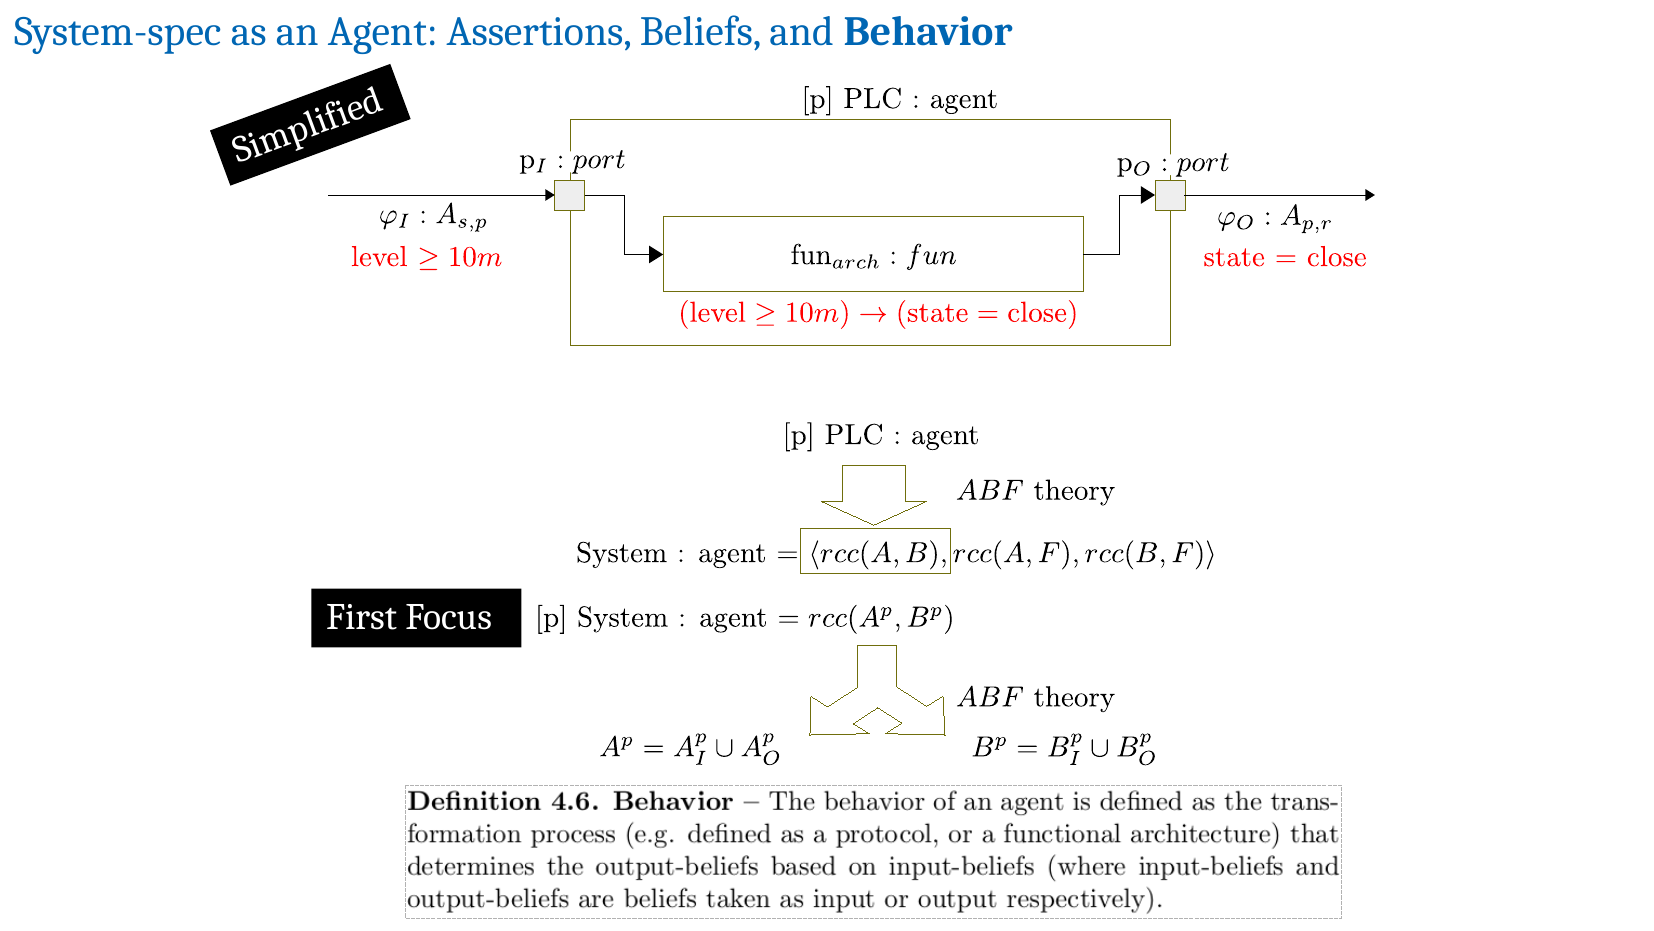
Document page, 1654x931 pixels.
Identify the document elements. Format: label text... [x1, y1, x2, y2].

picture [951, 539, 1215, 571]
text_box System-spec as an Agent: Assertions, Beliefs, and Behavior [0, 0, 1081, 64]
picture [1215, 202, 1332, 235]
picture [781, 421, 979, 453]
picture [599, 733, 780, 766]
text_box First Focus [311, 588, 522, 648]
picture [800, 85, 998, 117]
picture [518, 150, 625, 174]
picture [574, 539, 800, 571]
picture [955, 478, 1115, 506]
picture [1203, 245, 1366, 267]
text_box Simplified [210, 64, 411, 186]
picture [1116, 152, 1229, 177]
text_box [554, 119, 1186, 346]
picture [971, 733, 1155, 766]
picture [790, 243, 956, 271]
picture [377, 201, 488, 233]
picture [955, 685, 1115, 713]
picture [533, 603, 953, 635]
picture [678, 300, 1076, 329]
picture [405, 785, 1342, 919]
picture [351, 245, 502, 271]
picture [801, 539, 950, 571]
